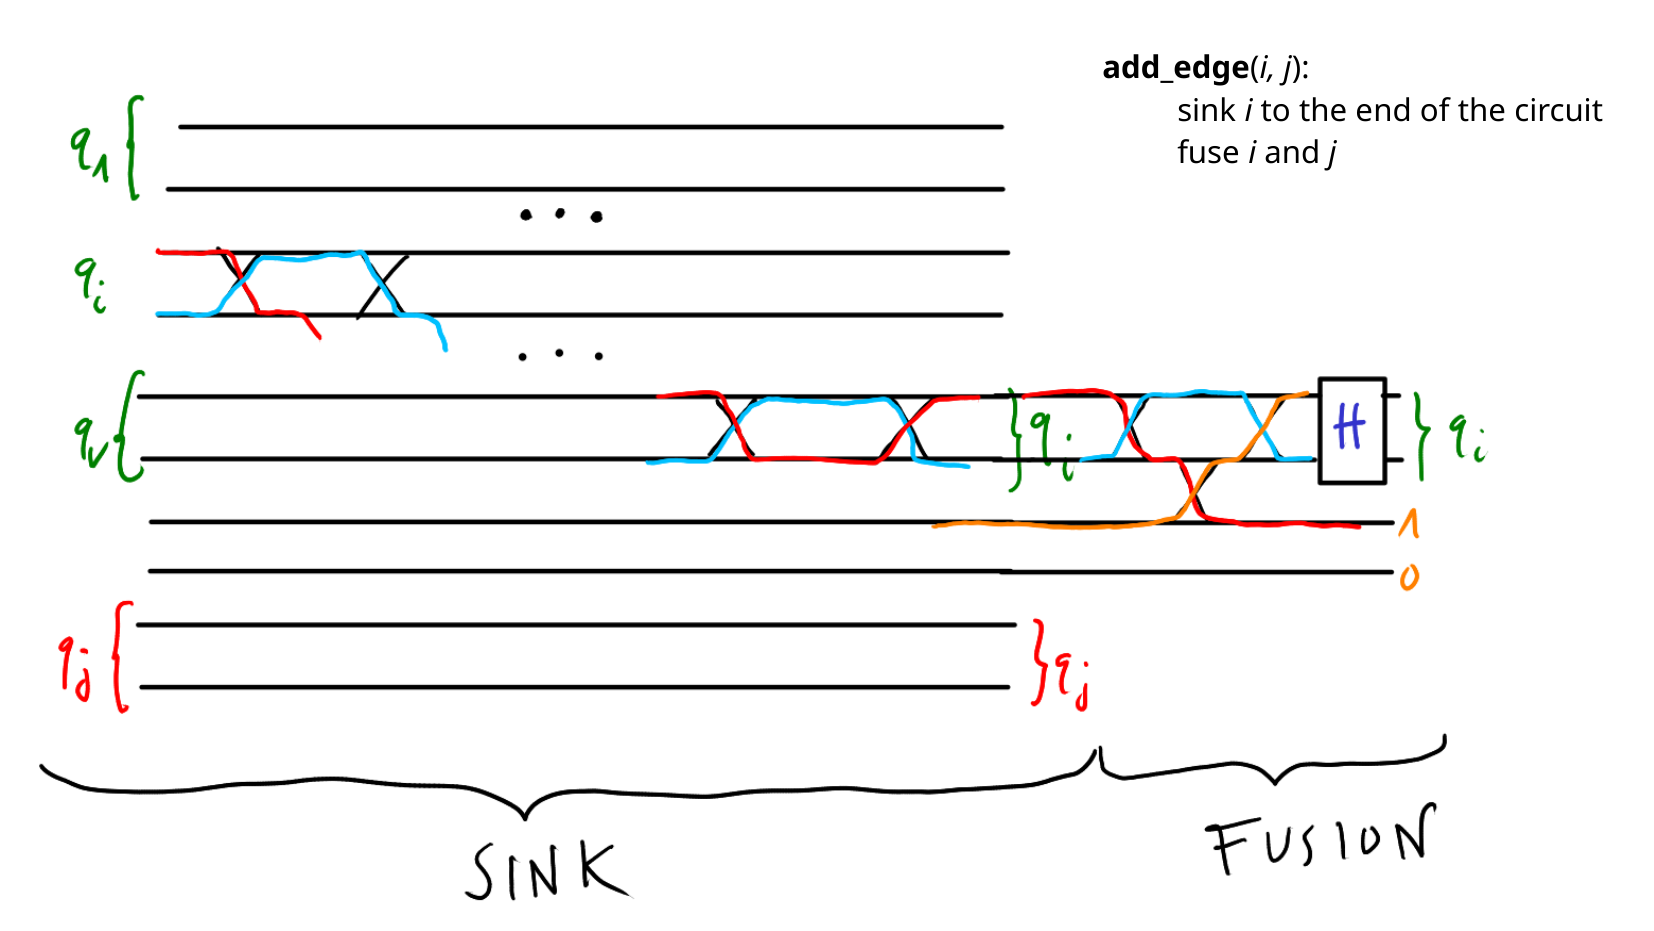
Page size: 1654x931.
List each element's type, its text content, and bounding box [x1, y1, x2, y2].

picture [0, 75, 1501, 931]
text_box add_edge(i, j): sink i to the end of the circuit fuse i and j [1087, 37, 1654, 188]
